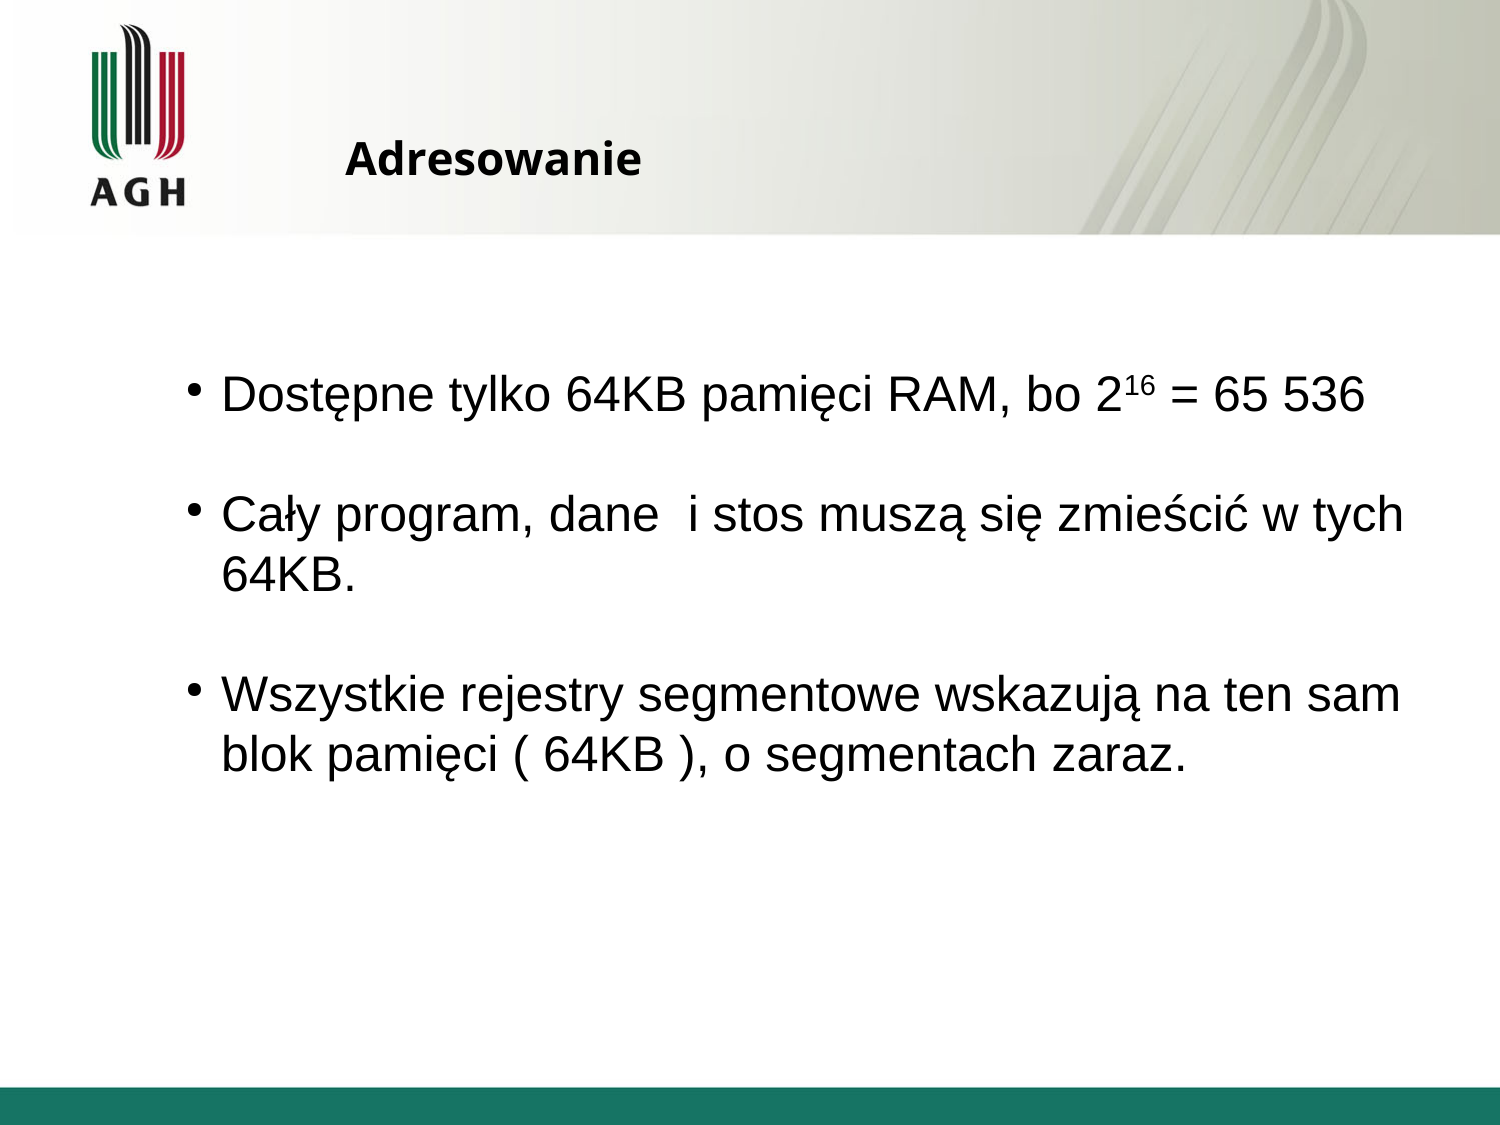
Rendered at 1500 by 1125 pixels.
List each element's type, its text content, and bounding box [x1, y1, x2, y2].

title Adresowanie [330, 94, 1312, 221]
text_box Dostępne tylko 64KB pamięci RAM, bo 216 = 65 536 Cały program, dane i stos muszą się zmieścić w tych 64KB. Wszystkie rejestry segmentowe wskazują na ten sam blok pamięci ( 64KB ), o segmentach zaraz. [170, 354, 1447, 970]
picture [0, 0, 1500, 1125]
